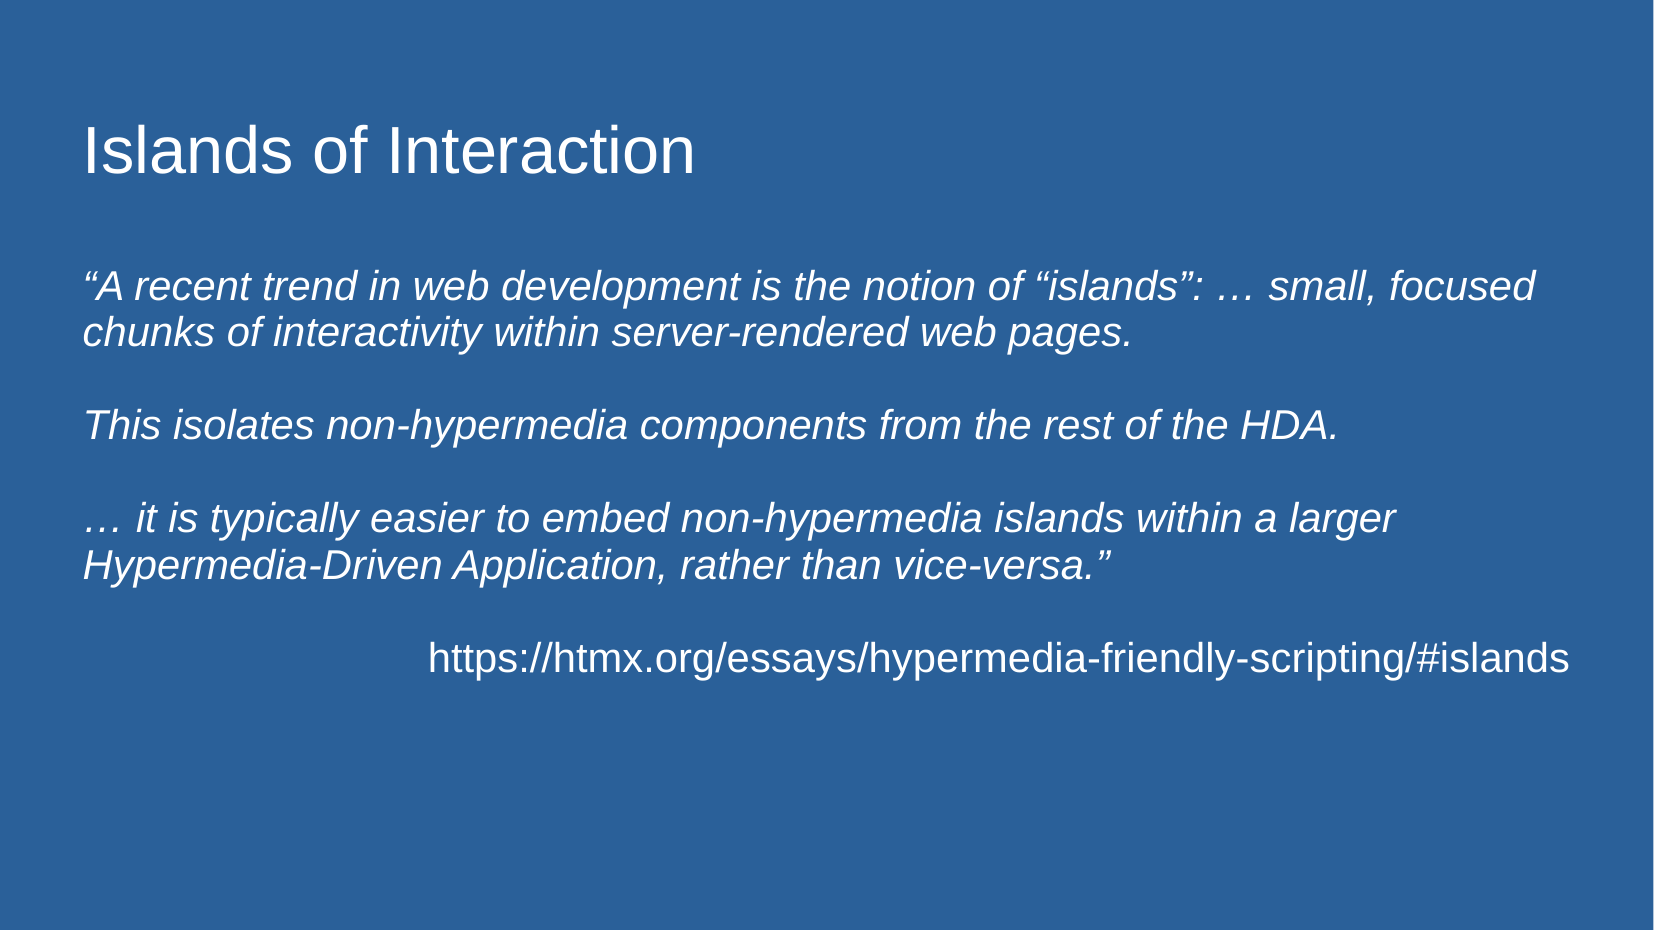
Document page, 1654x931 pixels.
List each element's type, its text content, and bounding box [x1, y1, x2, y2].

subtitle Islands of Interaction “A recent trend in web development is the notion of “islands”: … small, focused chunks of interactivity within server-rendered web pages. This isolates non-hypermedia components from the rest of the HDA. … it is typically easier to embed non-hypermedia islands within a larger Hypermedia-Driven Application, rather than vice-versa.” https://htmx.org/essays/hypermedia-friendly-scripting/#islands [82, 37, 1571, 757]
